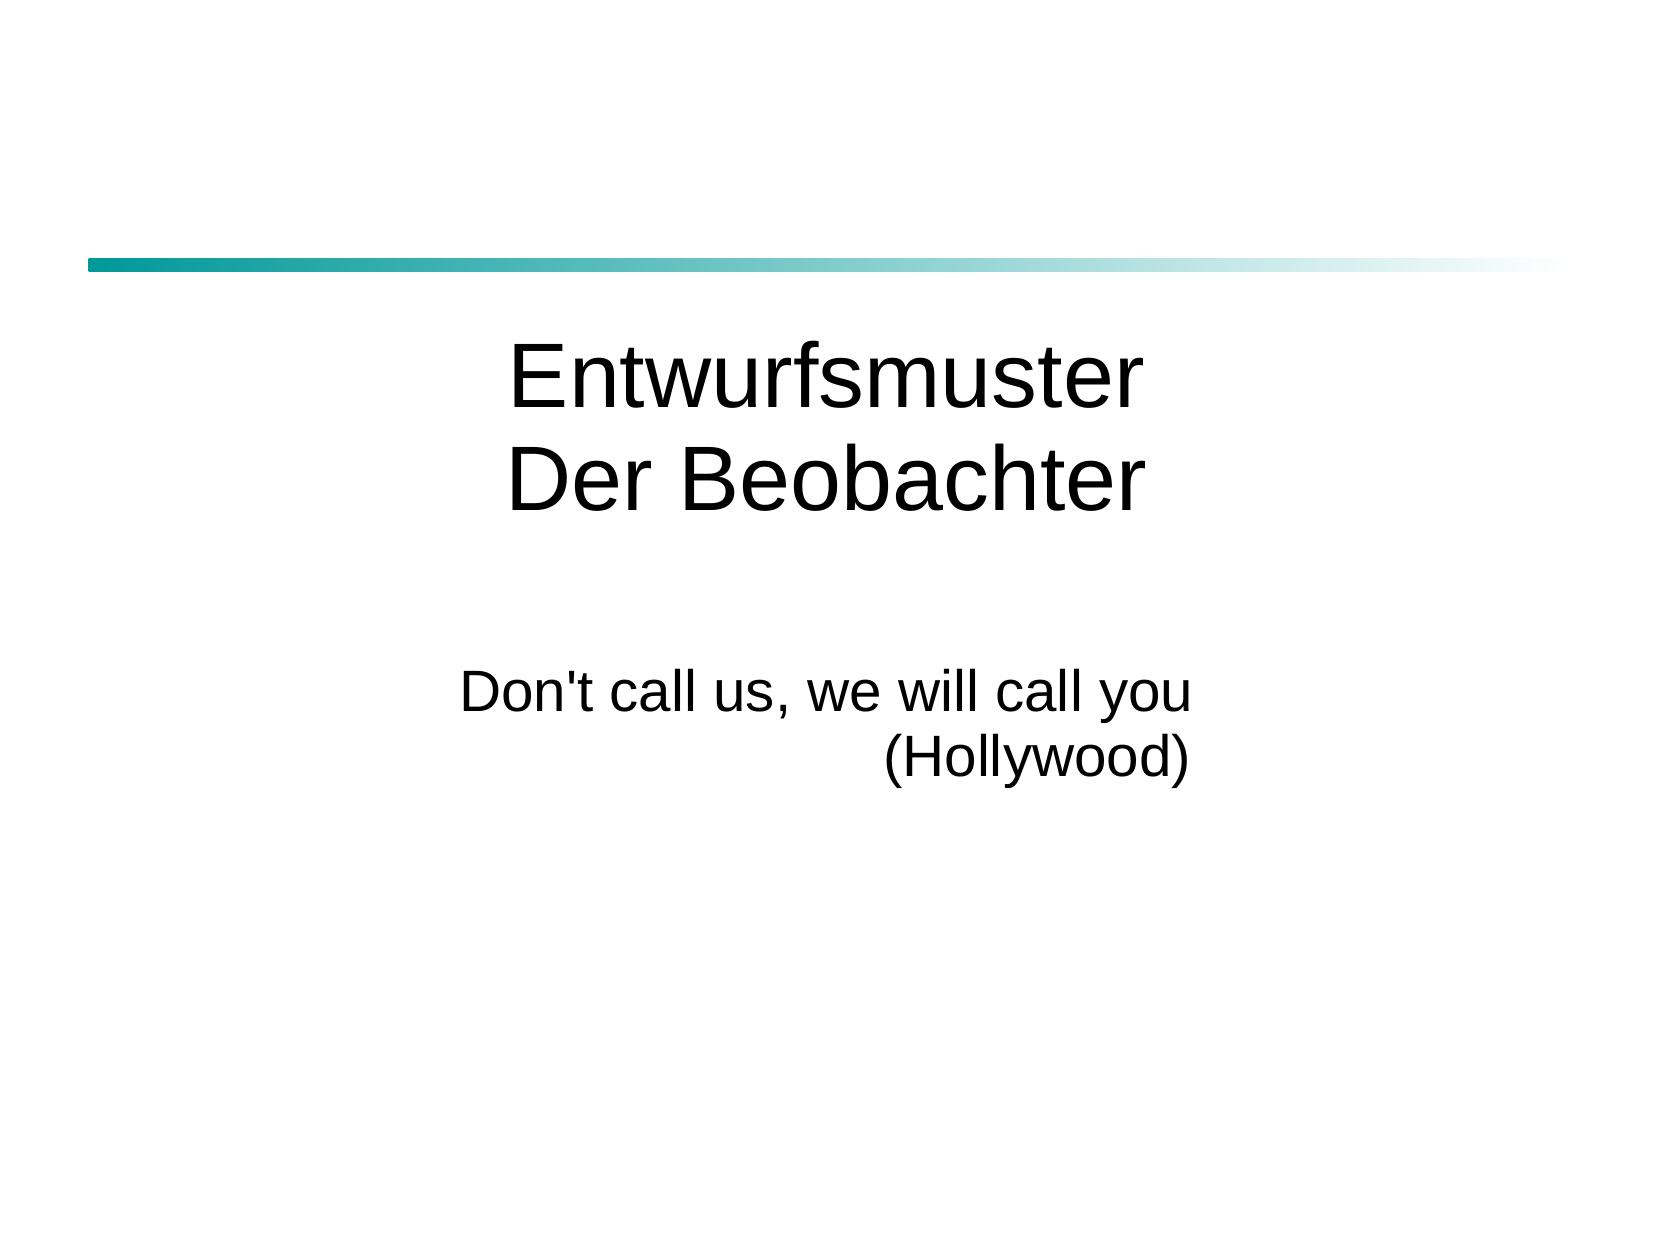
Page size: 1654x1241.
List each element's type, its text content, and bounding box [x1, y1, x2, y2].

title Entwurfsmuster Der Beobachter [82, 324, 1571, 530]
title Don't call us, we will call you (Hollywood) [82, 628, 1571, 821]
